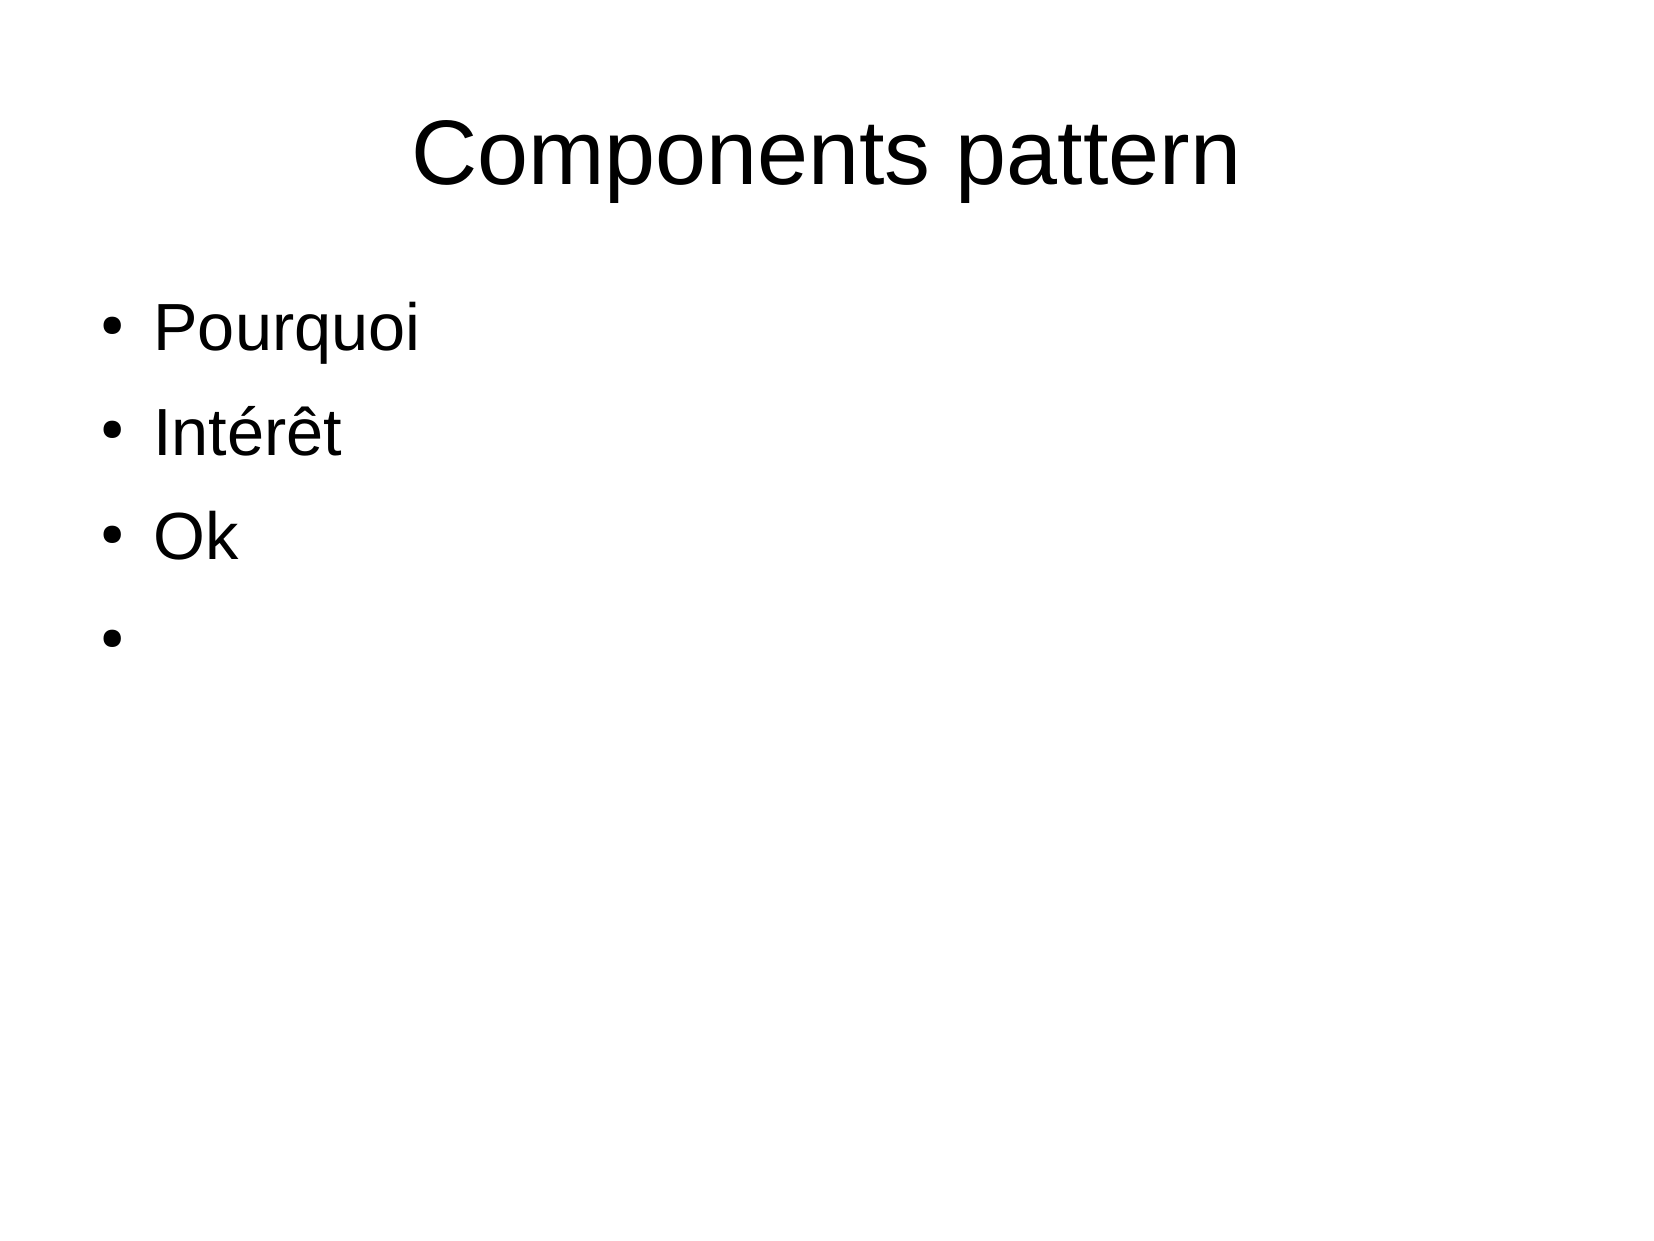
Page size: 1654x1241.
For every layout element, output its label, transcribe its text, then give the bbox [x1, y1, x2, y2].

title Components pattern [82, 49, 1571, 257]
list Pourquoi Intérêt Ok [82, 290, 1571, 1010]
